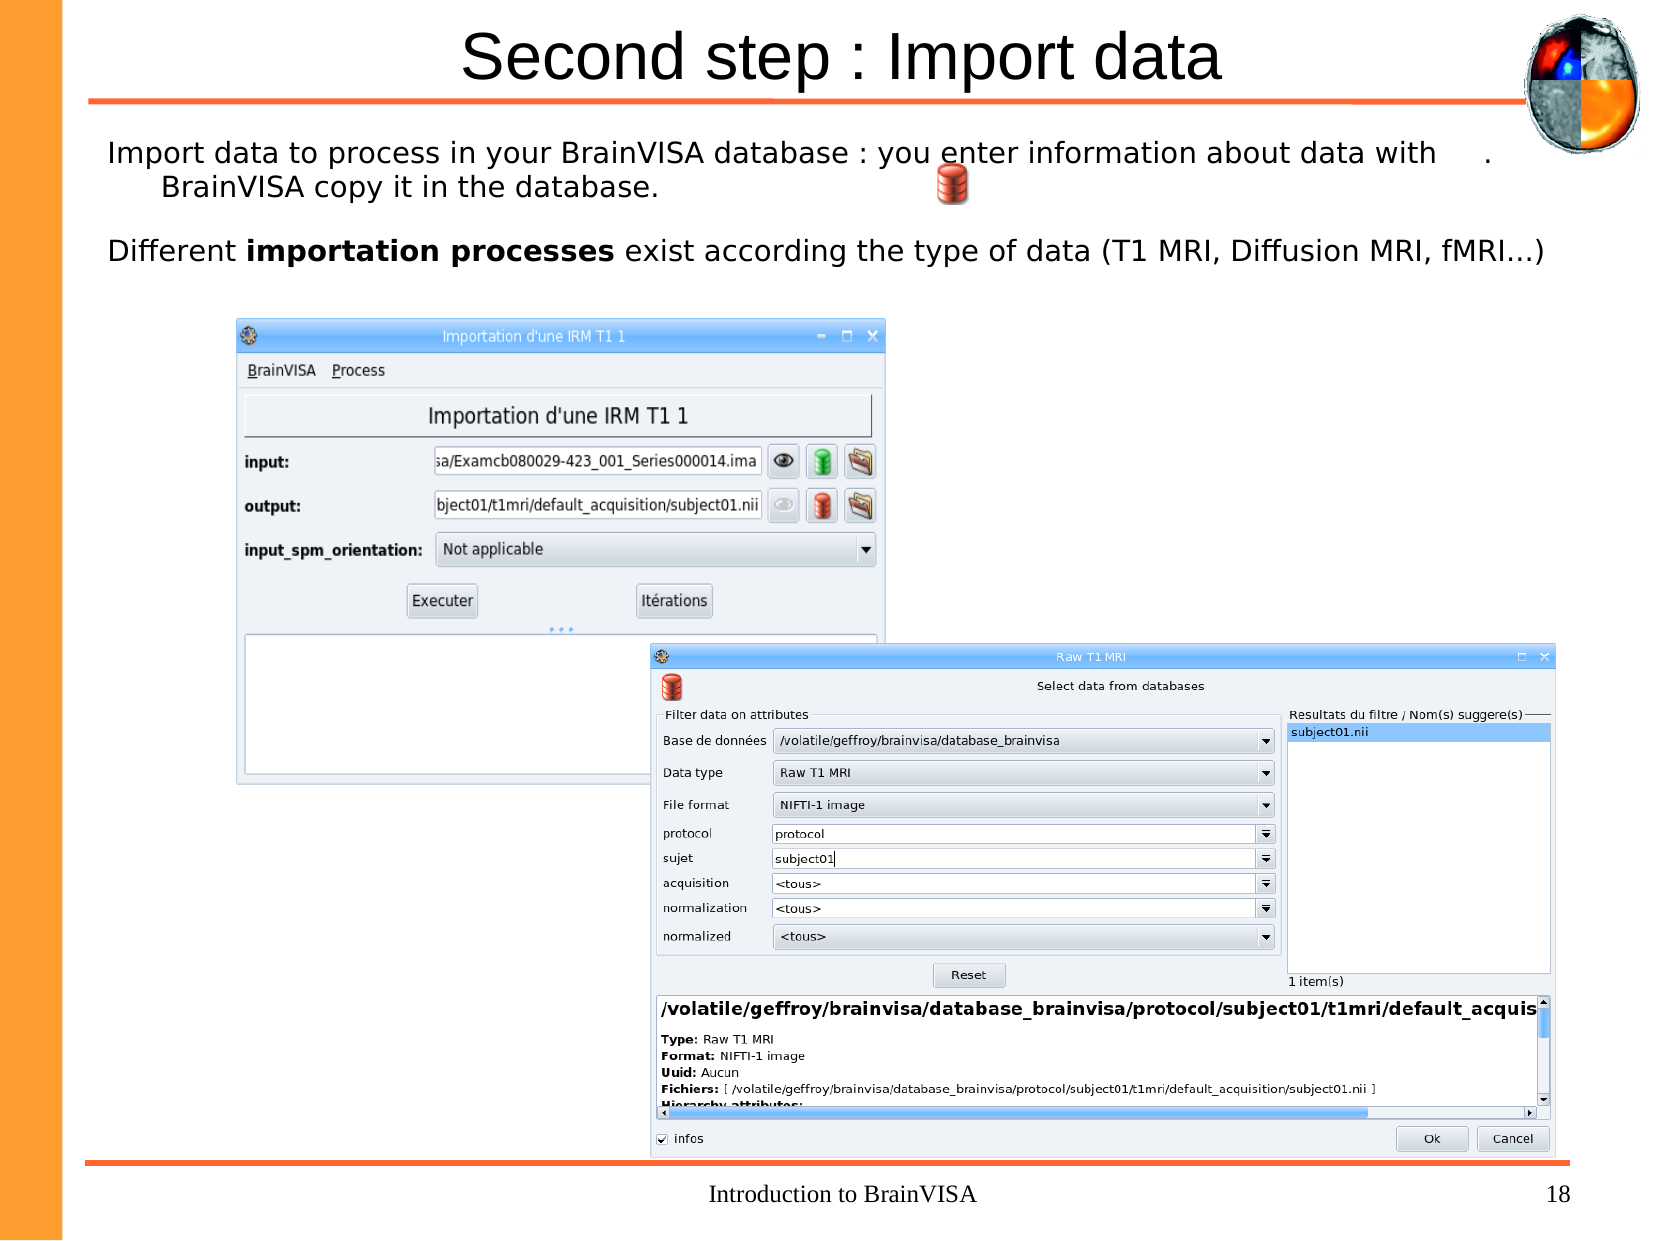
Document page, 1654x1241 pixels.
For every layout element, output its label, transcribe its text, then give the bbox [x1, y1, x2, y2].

title Second step : Import data [86, 15, 1598, 98]
picture [929, 161, 974, 205]
picture [1523, 13, 1642, 156]
picture [236, 318, 1556, 1158]
list Import data to process in your BrainVISA database : you enter information about data with . BrainVISA copy it in the database. Different importation processes exist according the type of data (T1 MRI, Diffusion MRI, fMRI...) [89, 136, 1571, 1108]
